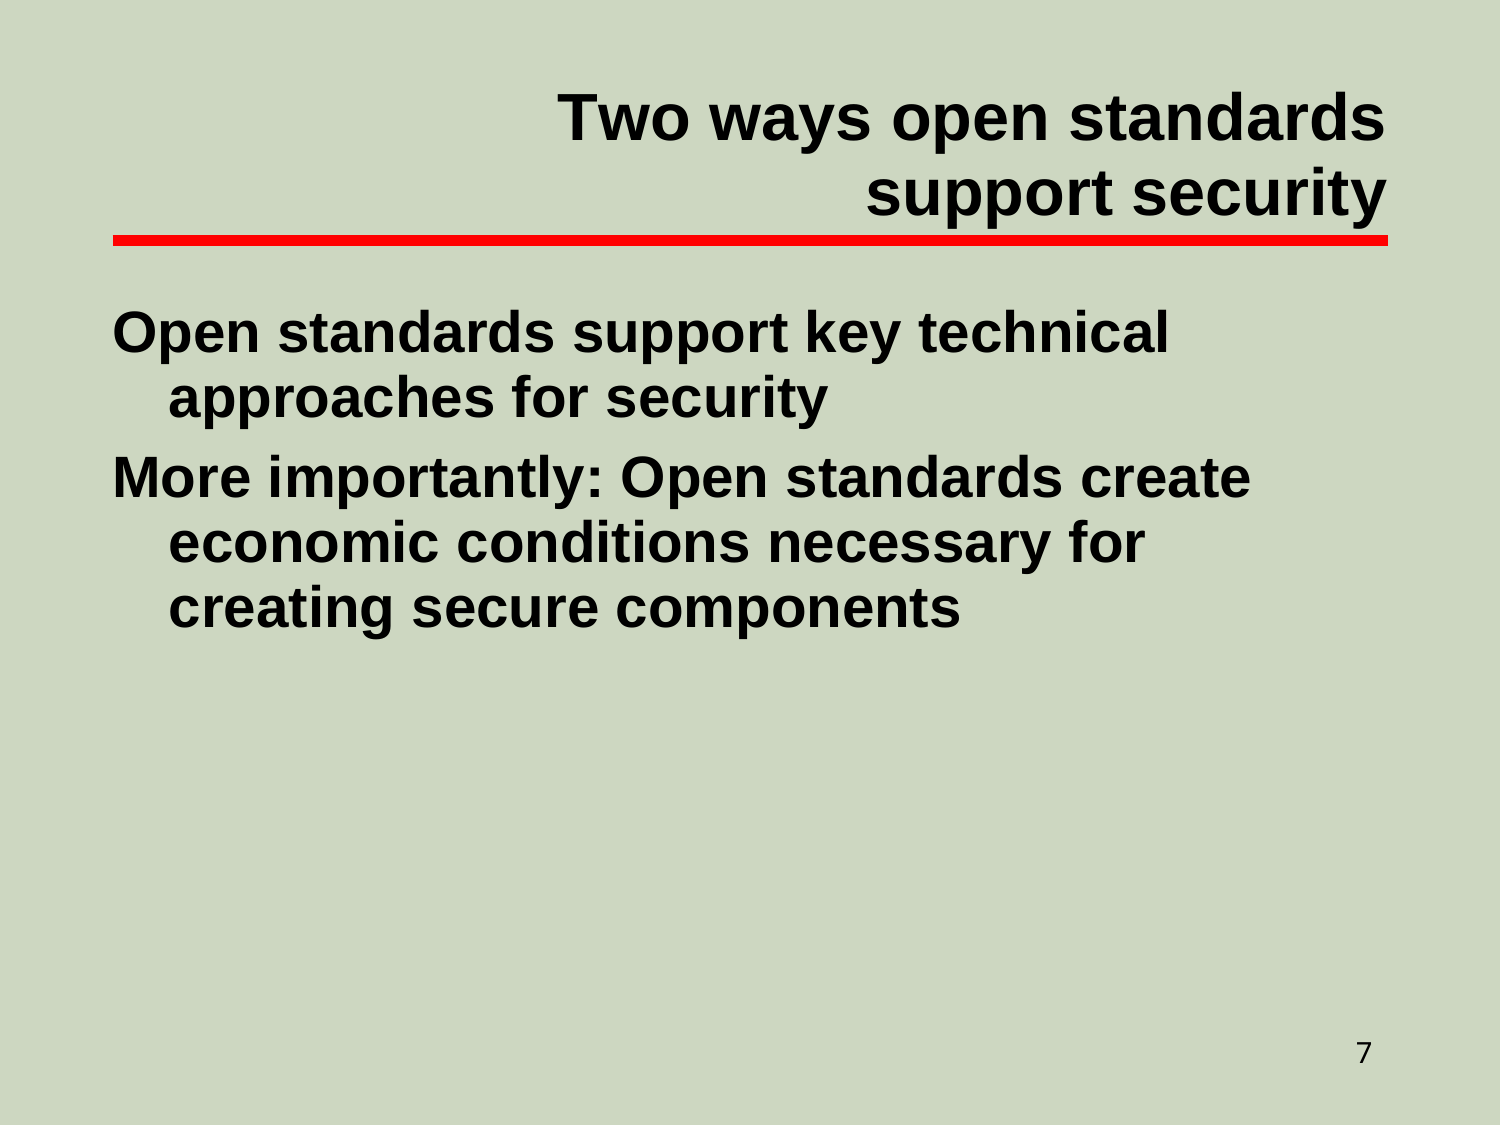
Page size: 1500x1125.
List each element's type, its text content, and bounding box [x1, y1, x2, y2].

list Open standards support key technical approaches for security More importantly: Open standards create economic conditions necessary for creating secure components [112, 299, 1388, 1111]
title Two ways open standards support security [337, 79, 1388, 230]
